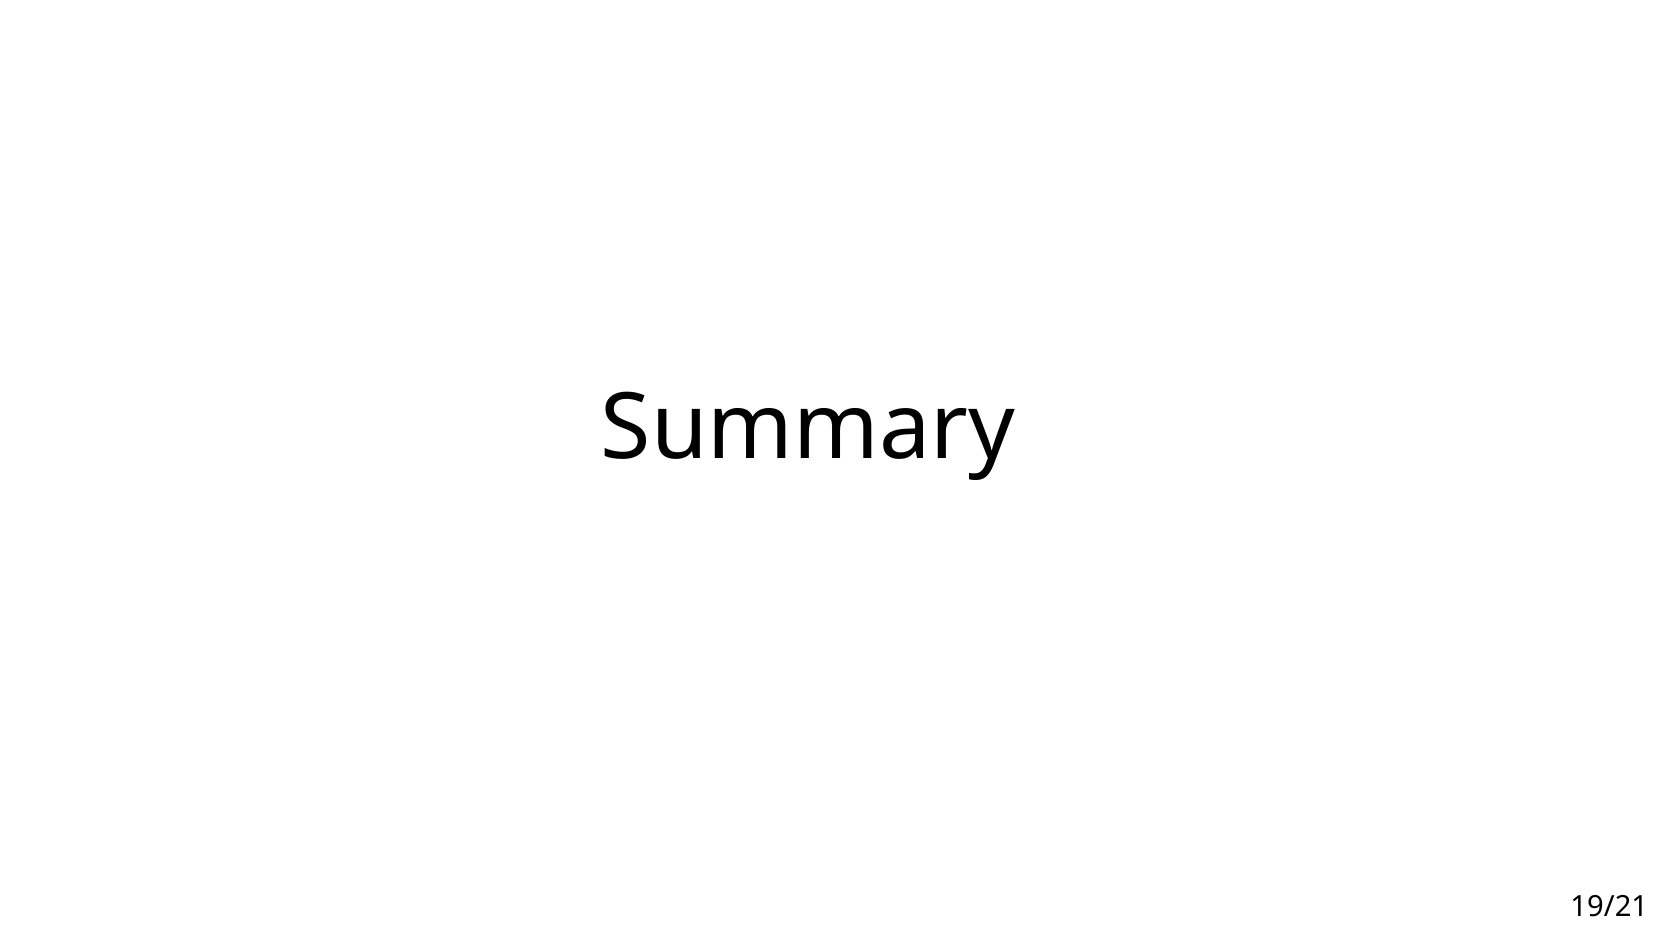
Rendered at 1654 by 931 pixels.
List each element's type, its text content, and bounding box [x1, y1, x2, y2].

title Summary [64, 345, 1553, 501]
